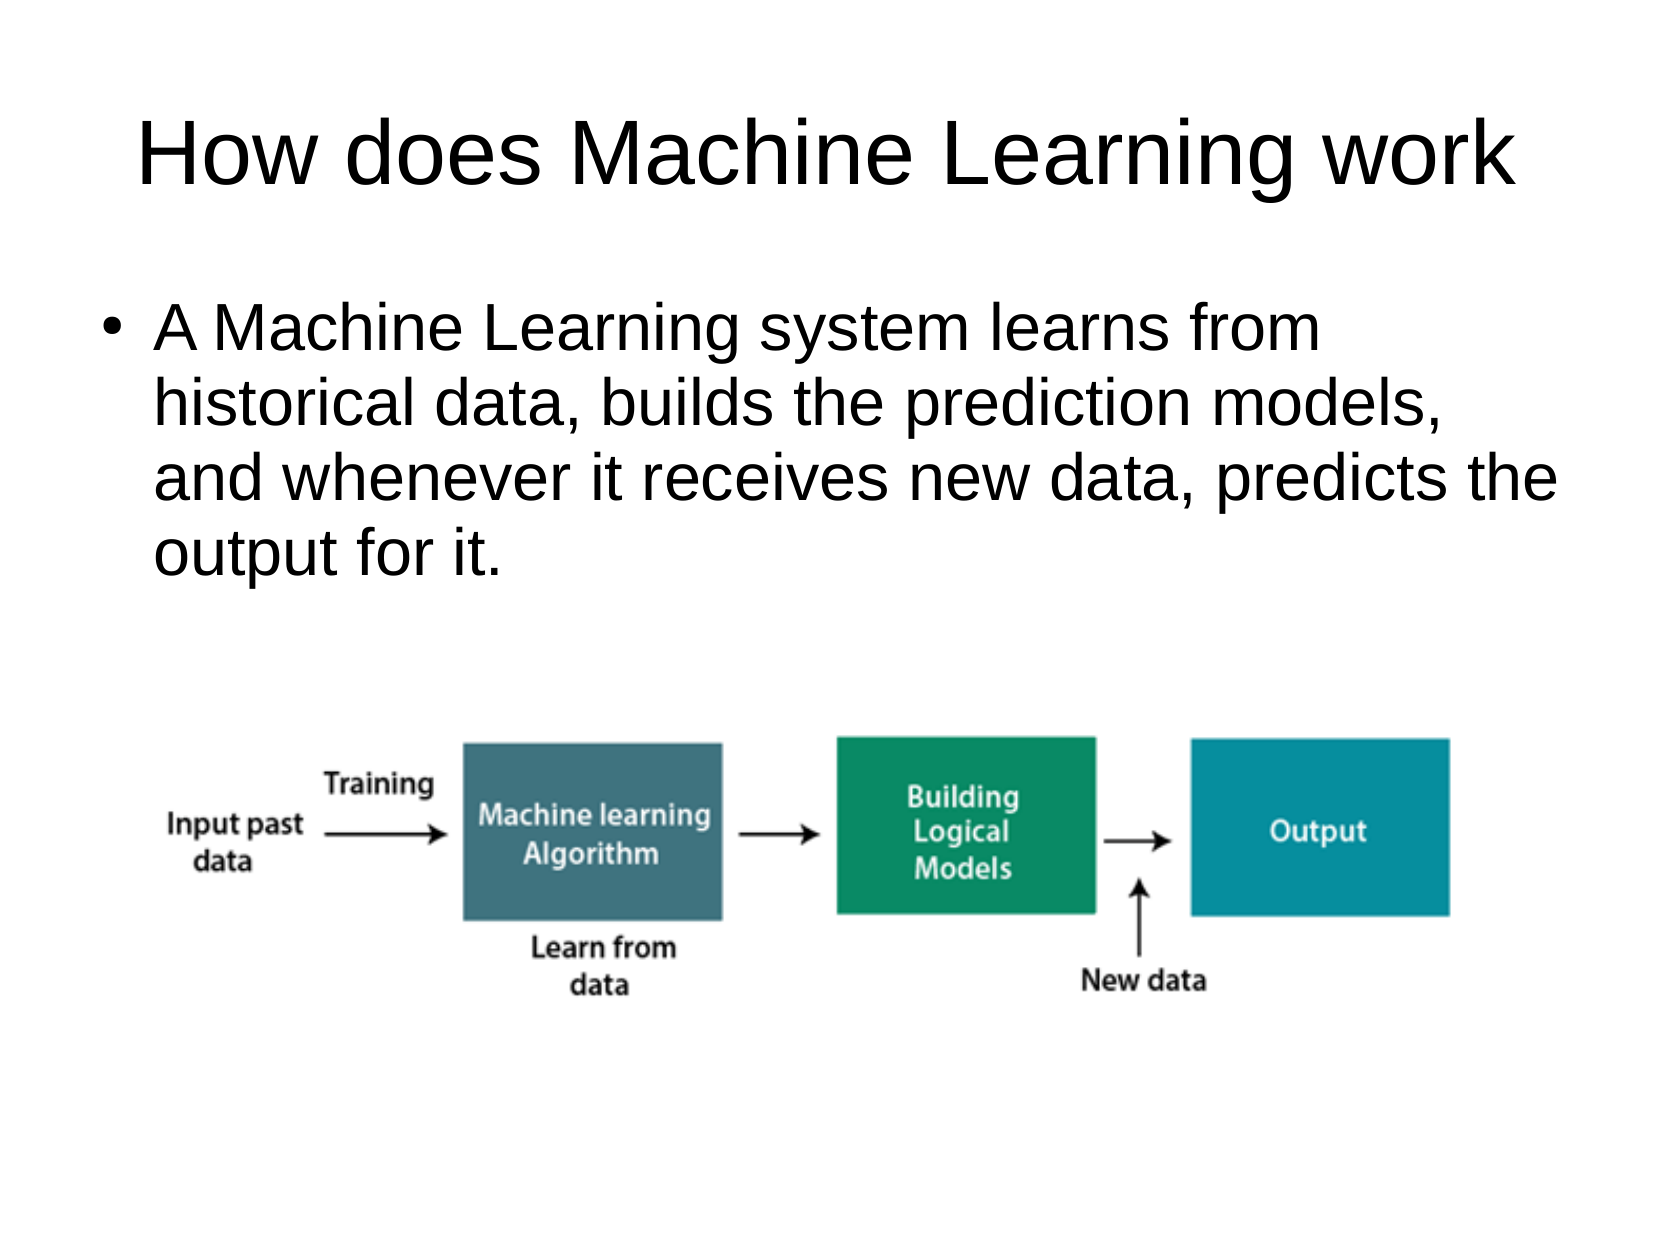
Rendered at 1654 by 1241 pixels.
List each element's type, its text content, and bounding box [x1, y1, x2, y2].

list A Machine Learning system learns from historical data, builds the prediction models, and whenever it receives new data, predicts the output for it. [82, 290, 1571, 1010]
title How does Machine Learning work [82, 49, 1571, 257]
picture [142, 696, 1453, 1021]
